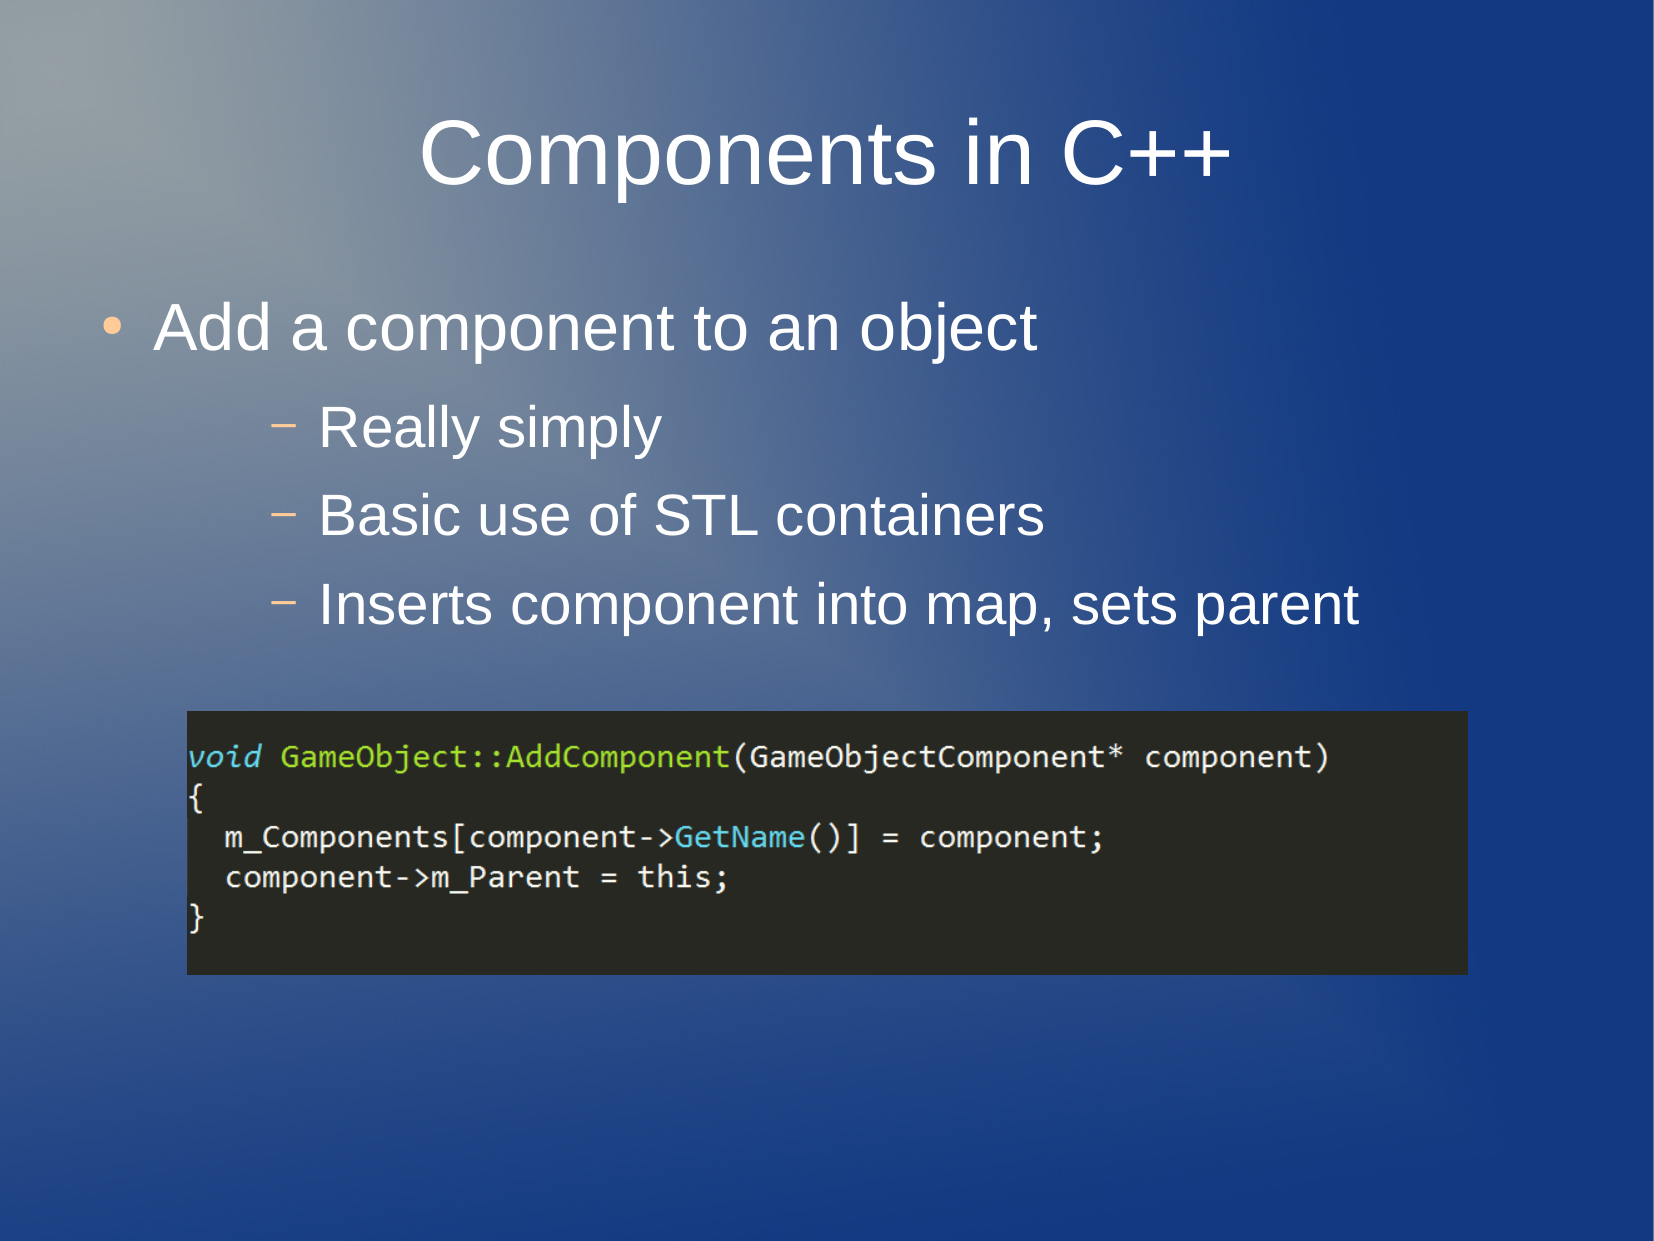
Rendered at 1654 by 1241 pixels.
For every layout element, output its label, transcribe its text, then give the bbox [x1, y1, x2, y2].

picture [0, 0, 1654, 1241]
title Components in C++ [82, 49, 1571, 257]
list Add a component to an object Really simply Basic use of STL containers Inserts component into map, sets parent [82, 290, 1571, 1109]
